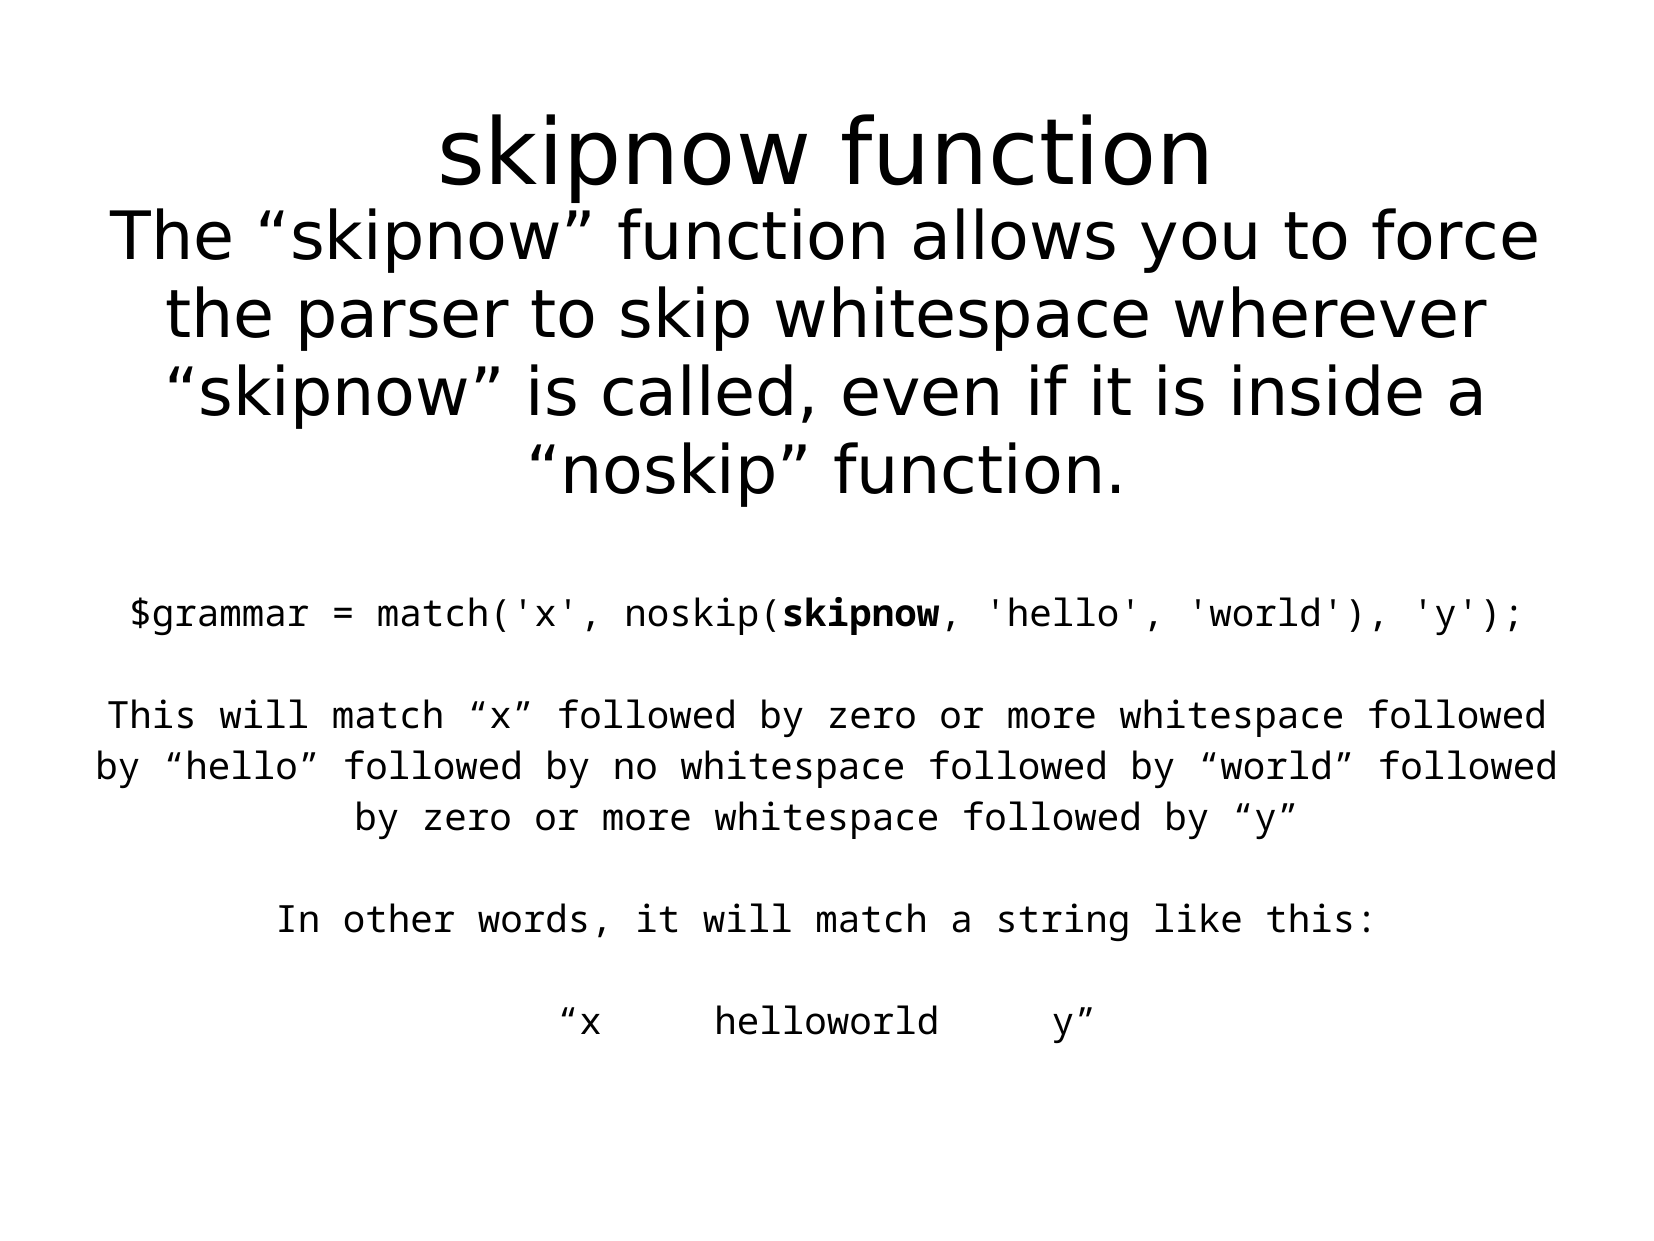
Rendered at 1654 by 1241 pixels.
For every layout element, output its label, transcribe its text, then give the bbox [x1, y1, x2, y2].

title skipnow function [82, 49, 1571, 230]
subtitle The “skipnow” function allows you to force the parser to skip whitespace wherever “skipnow” is called, even if it is inside a “noskip” function. $grammar = match('x', noskip(skipnow, 'hello', 'world'), 'y'); This will match “x” followed by zero or more whitespace followed by “hello” followed by no whitespace followed by “world” followed by zero or more whitespace followed by “y” In other words, it will match a string like this: “x helloworld y” [82, 230, 1571, 1169]
